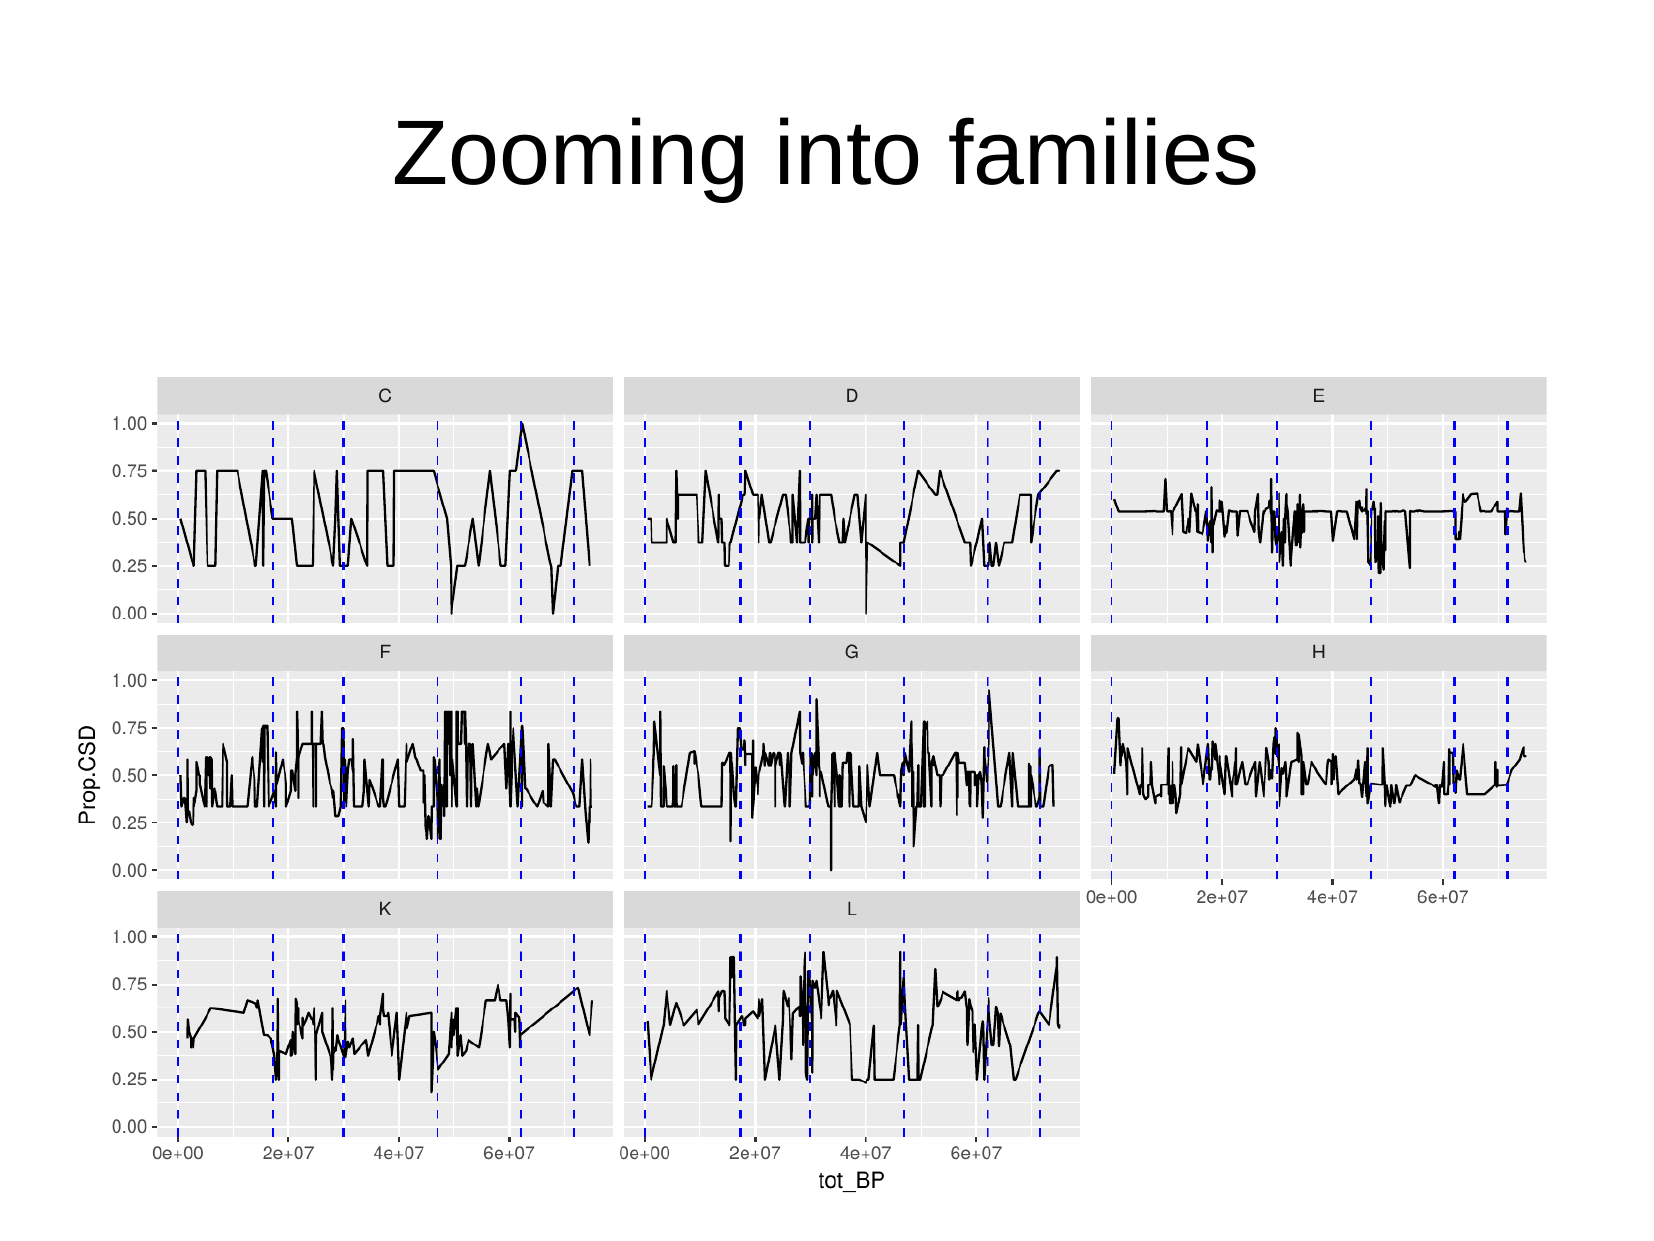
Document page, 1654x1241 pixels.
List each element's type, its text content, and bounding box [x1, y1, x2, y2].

title Zooming into families [82, 49, 1571, 257]
picture [70, 377, 1555, 1193]
